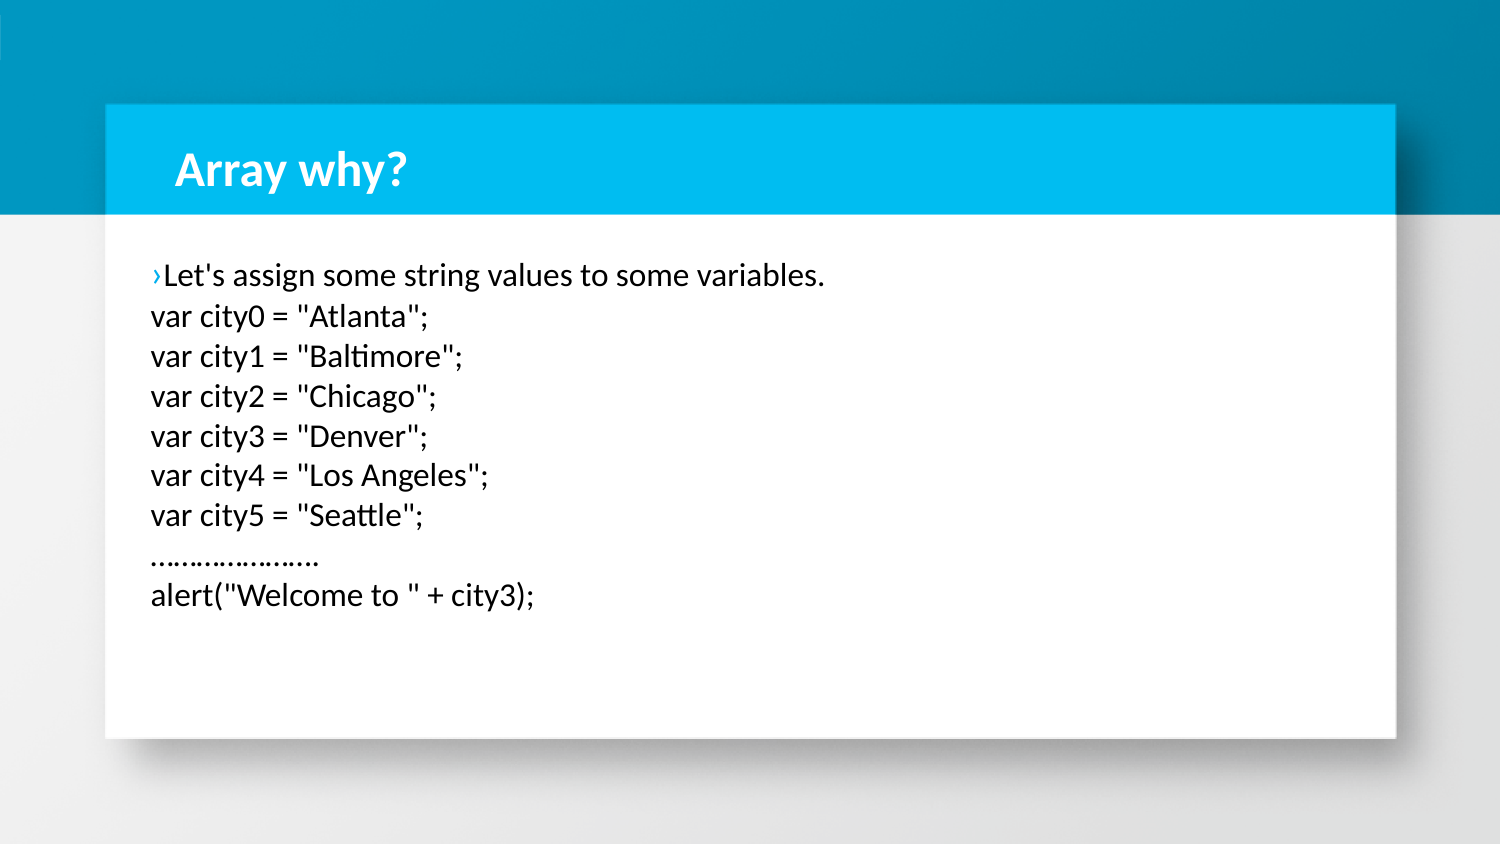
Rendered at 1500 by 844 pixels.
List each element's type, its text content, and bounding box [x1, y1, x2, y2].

text_box ›Let's assign some string values to some variables. var city0 = "Atlanta"; var city1 = "Baltimore"; var city2 = "Chicago"; var city3 = "Denver"; var city4 = "Los Angeles"; var city5 = "Seattle"; …………………. alert("Welcome to " + city3); [150, 246, 1163, 614]
title Array why? [174, 134, 1238, 278]
picture [0, 215, 1500, 844]
